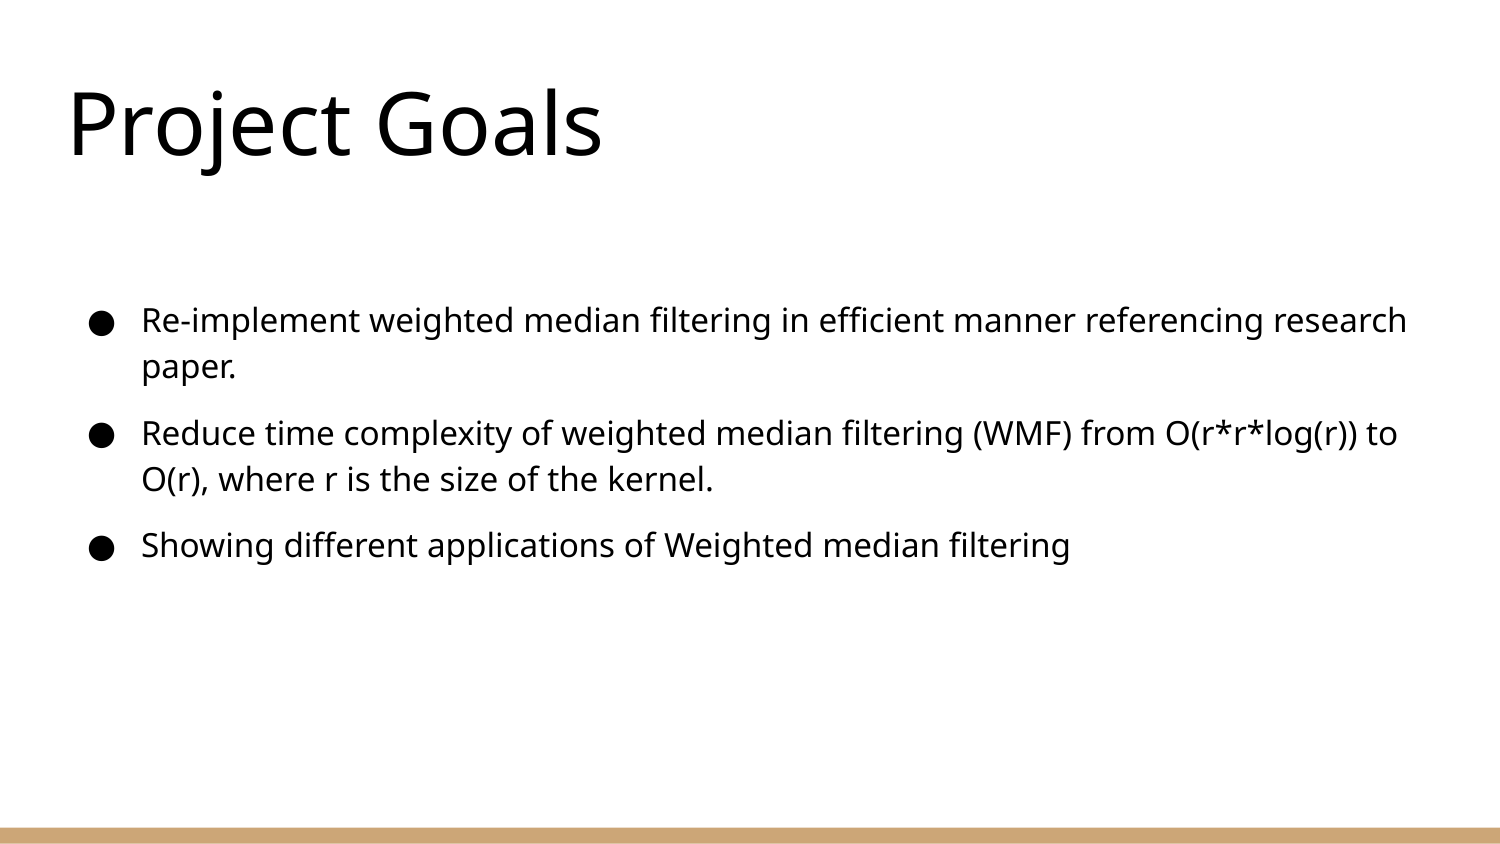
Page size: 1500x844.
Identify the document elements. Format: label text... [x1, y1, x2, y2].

list Re-implement weighted median filtering in efficient manner referencing research paper. Reduce time complexity of weighted median filtering (WMF) from O(r*r*log(r)) to O(r), where r is the size of the kernel. Showing different applications of Weighted median filtering [51, 278, 1449, 582]
title Project Goals [51, 51, 1449, 189]
